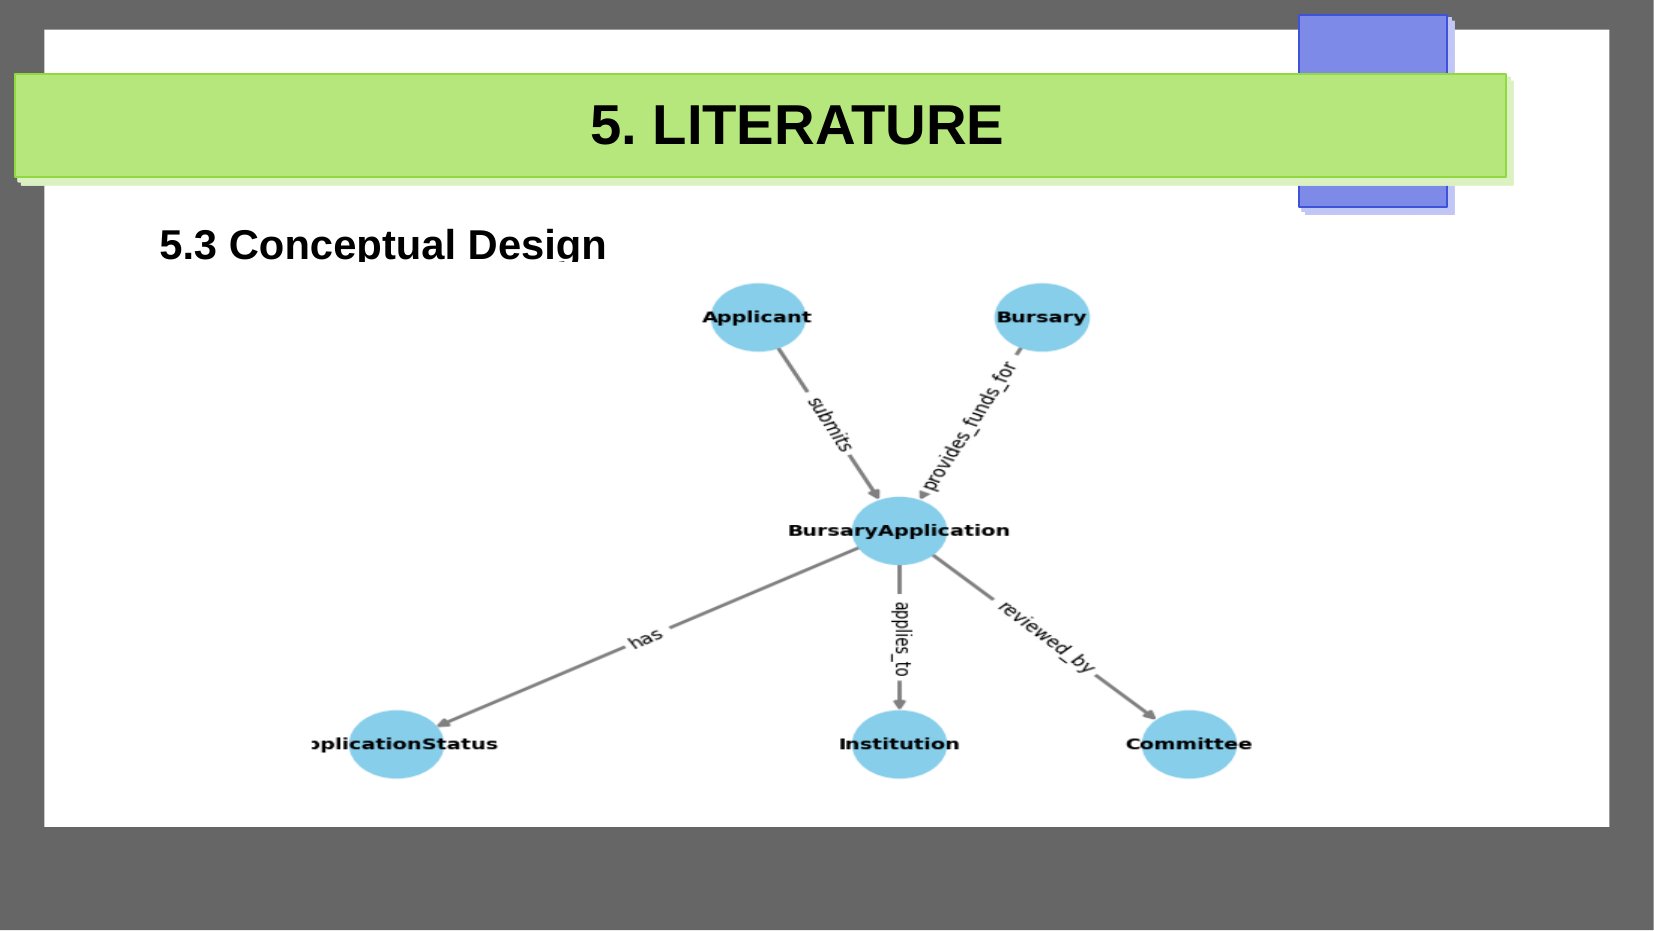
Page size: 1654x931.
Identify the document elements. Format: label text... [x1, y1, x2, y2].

title 5. LITERATURE [88, 73, 1506, 178]
picture [297, 262, 1288, 800]
list 5.3 Conceptual Design [88, 221, 1565, 813]
